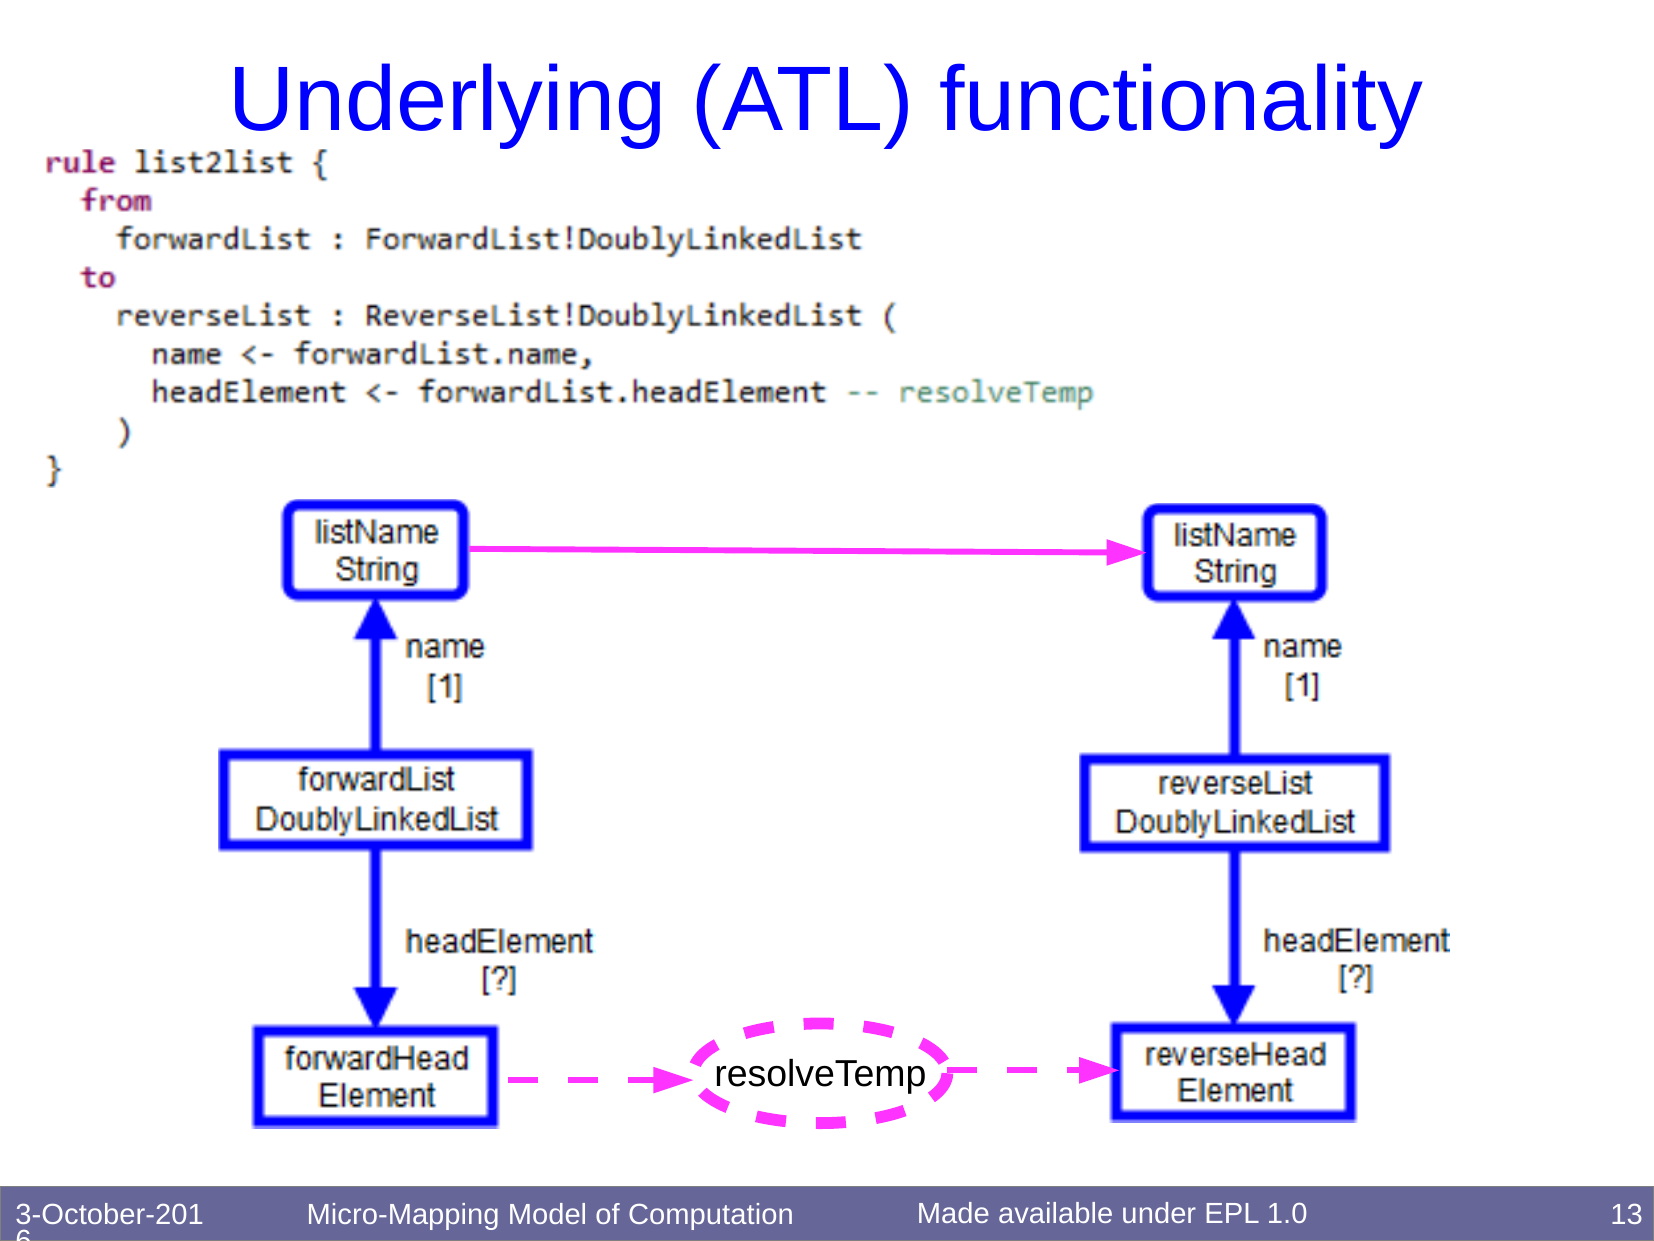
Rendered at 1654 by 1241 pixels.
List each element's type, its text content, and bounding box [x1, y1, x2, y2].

picture [45, 149, 1096, 488]
picture [1079, 503, 1450, 1124]
picture [218, 499, 596, 1129]
title Underlying (ATL) functionality [82, 47, 1571, 150]
text_box resolveTemp [693, 1023, 948, 1124]
